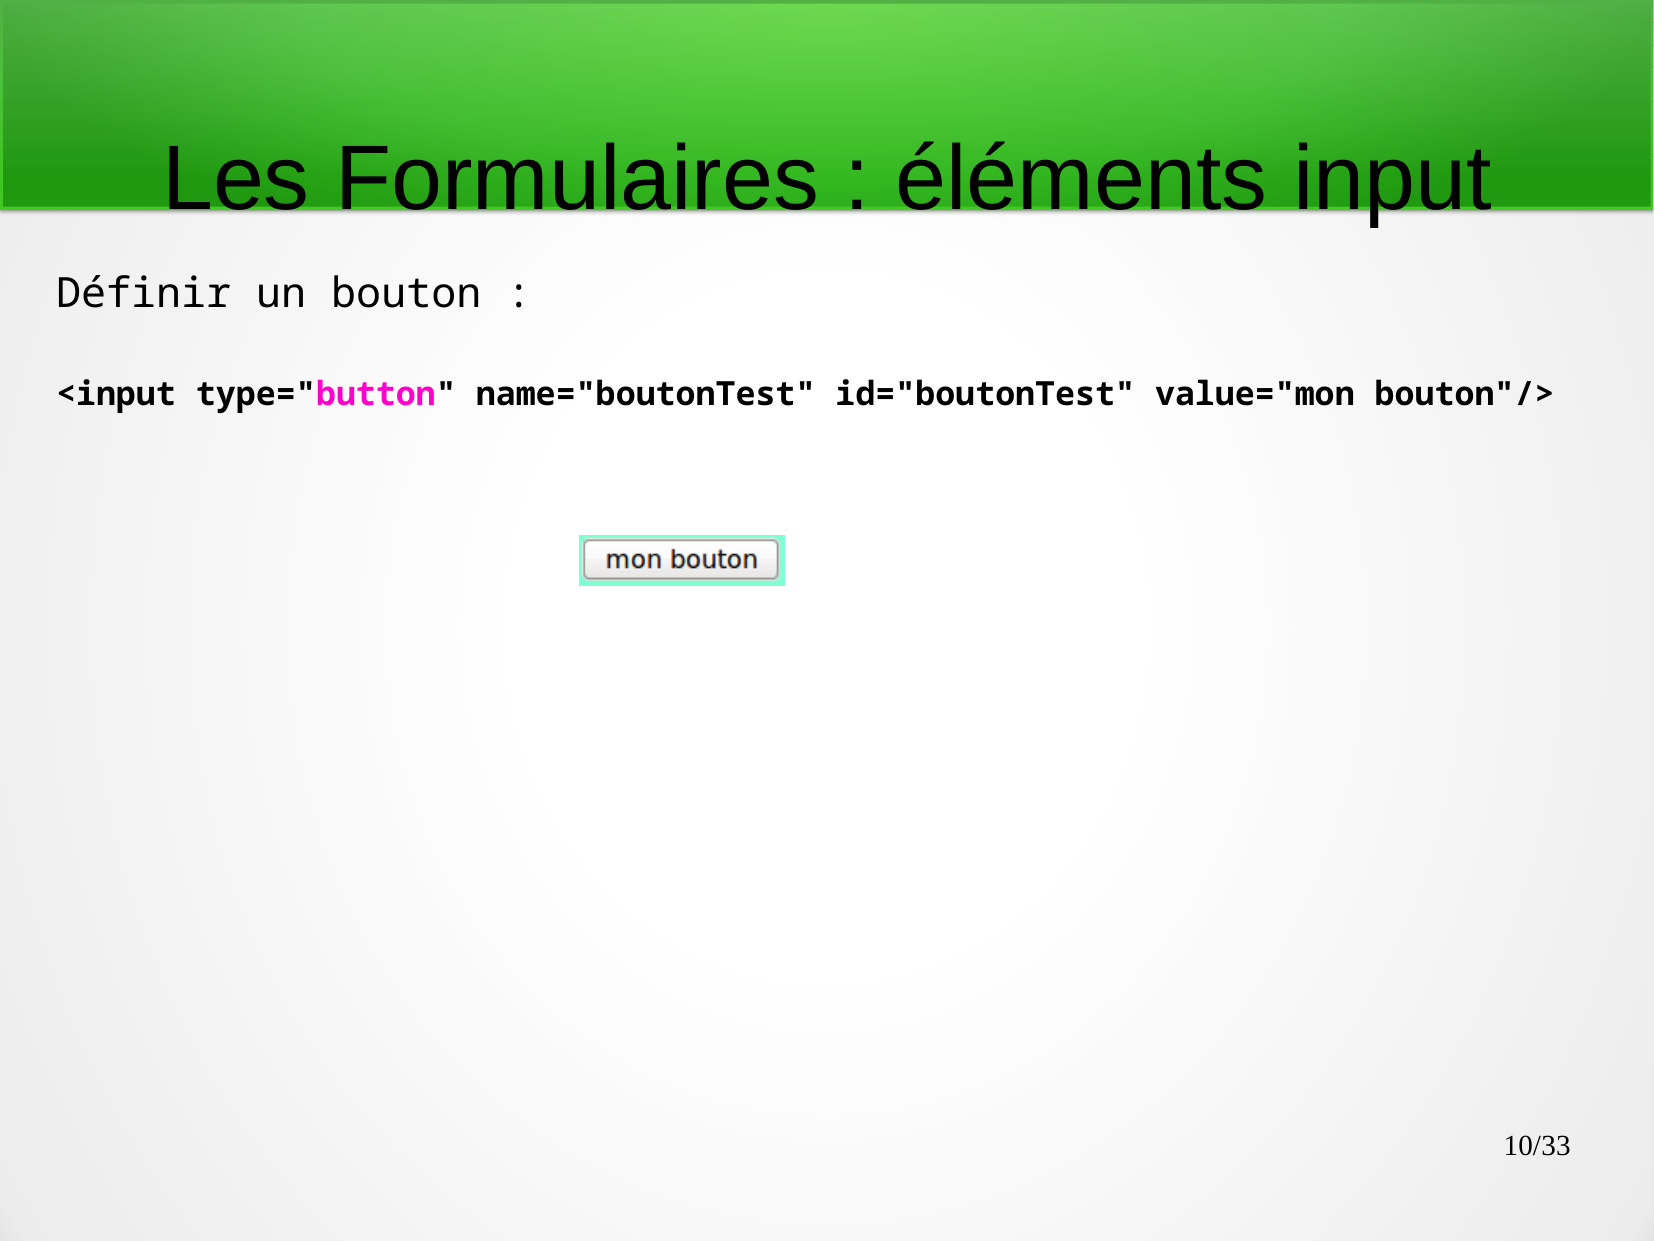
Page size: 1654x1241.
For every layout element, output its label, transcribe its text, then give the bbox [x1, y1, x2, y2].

title Les Formulaires : éléments input [121, 77, 1534, 265]
text_box Définir un bouton : <input type="button" name="boutonTest" id="boutonTest" value="mon bouton"/> [55, 265, 1624, 1188]
picture [579, 535, 785, 586]
